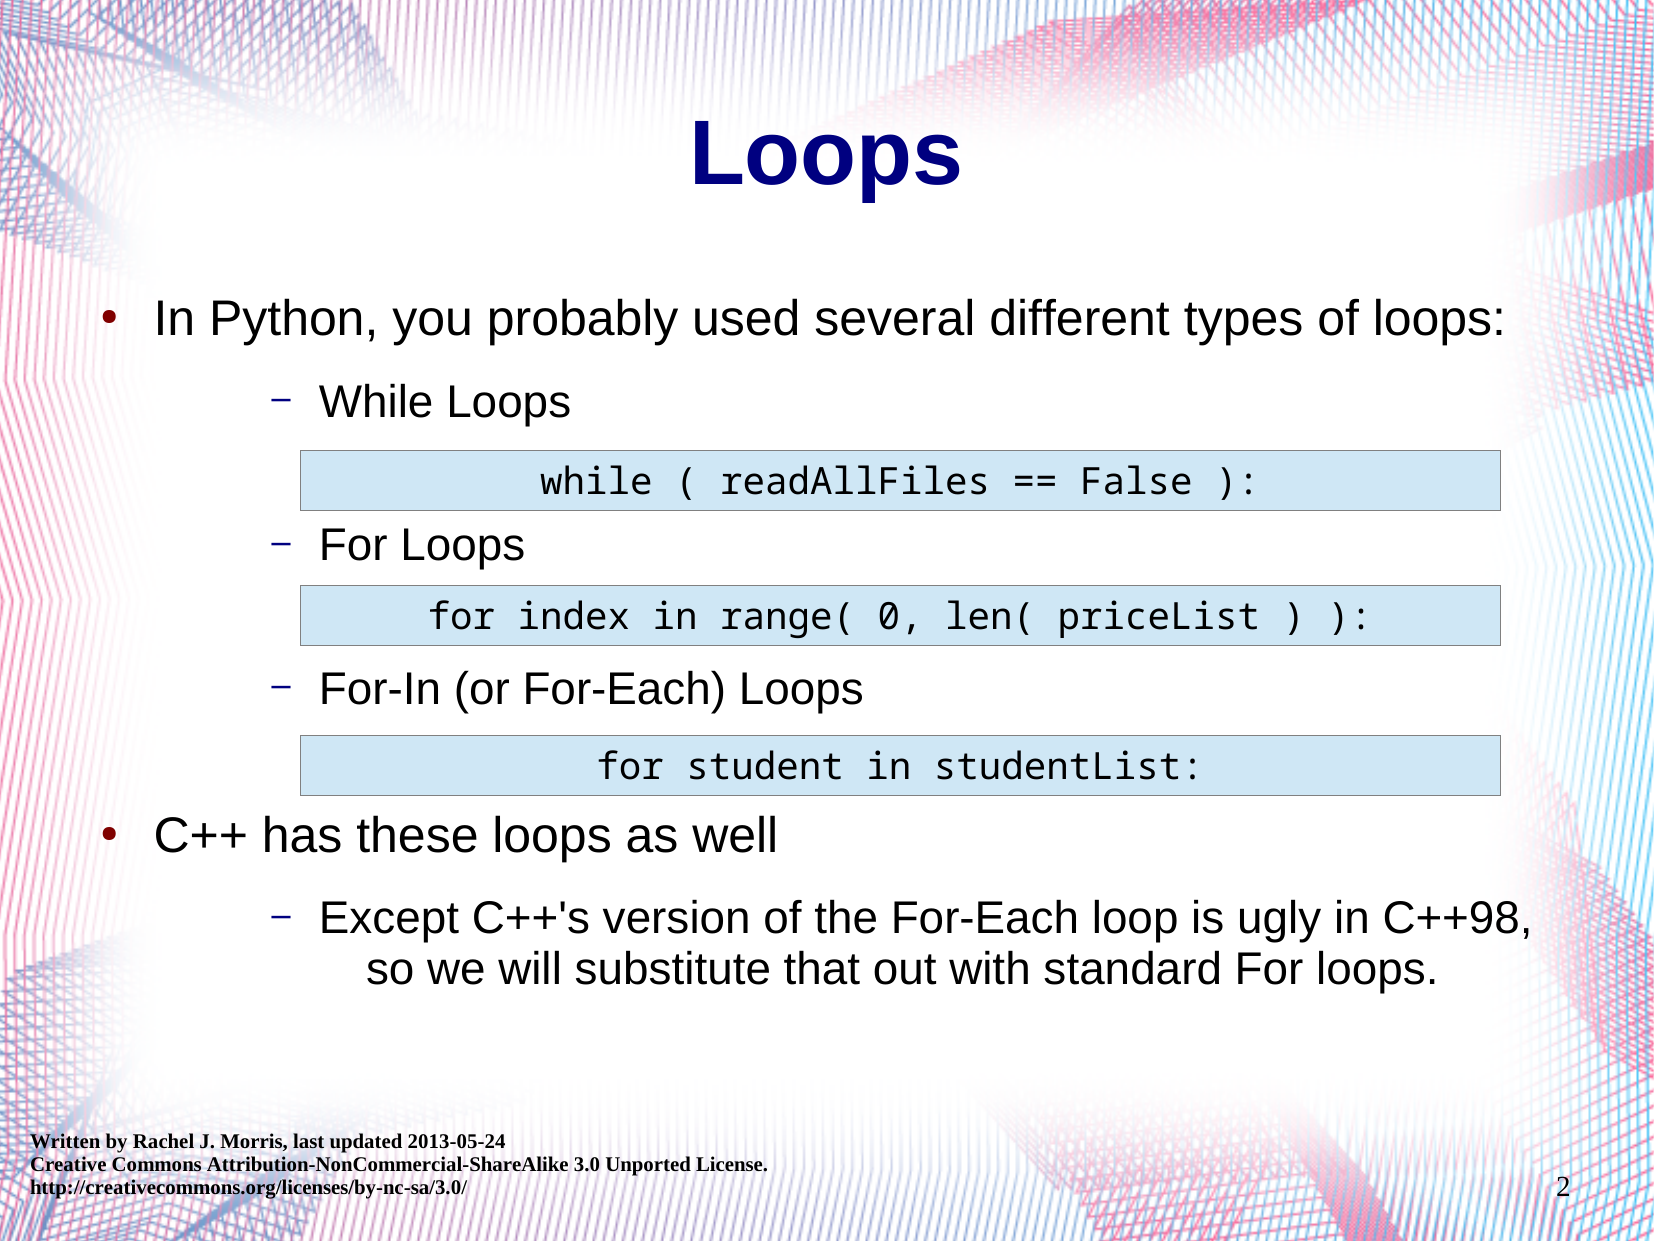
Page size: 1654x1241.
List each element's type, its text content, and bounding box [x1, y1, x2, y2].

text_box while ( readAllFiles == False ): [300, 450, 1501, 511]
text_box for student in studentList: [300, 735, 1501, 796]
text_box for index in range( 0, len( priceList ) ): [300, 585, 1501, 646]
title Loops [82, 49, 1571, 257]
list In Python, you probably used several different types of loops: While Loops For Loops For-In (or For-Each) Loops C++ has these loops as well Except C++'s version of the For-Each loop is ugly in C++98, so we will substitute that out with standard For loops. [82, 290, 1571, 1010]
picture [0, 0, 1654, 1241]
